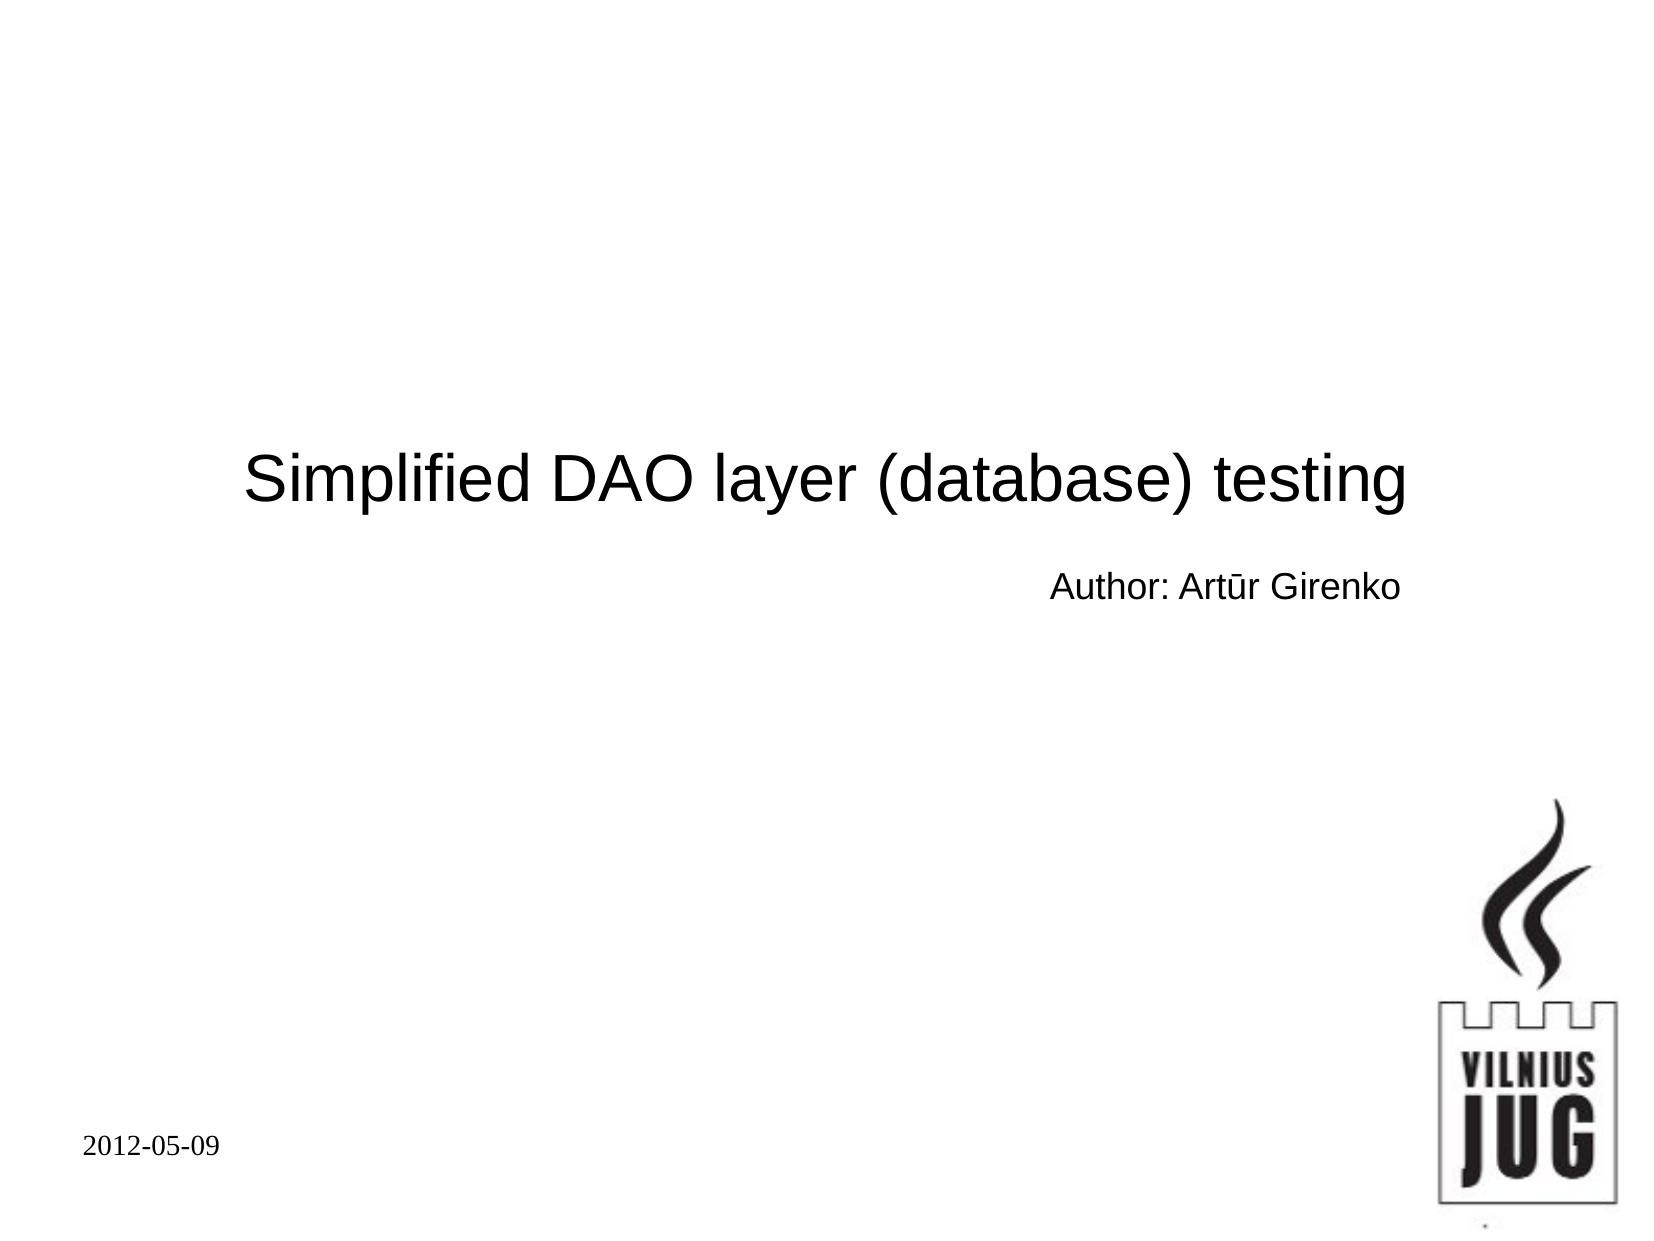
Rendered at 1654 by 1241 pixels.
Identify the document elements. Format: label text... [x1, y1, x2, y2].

picture [1403, 764, 1654, 1238]
text_box Author: Artūr Girenko [1035, 558, 1471, 616]
text_box Simplified DAO layer (database) testing [82, 106, 1571, 925]
